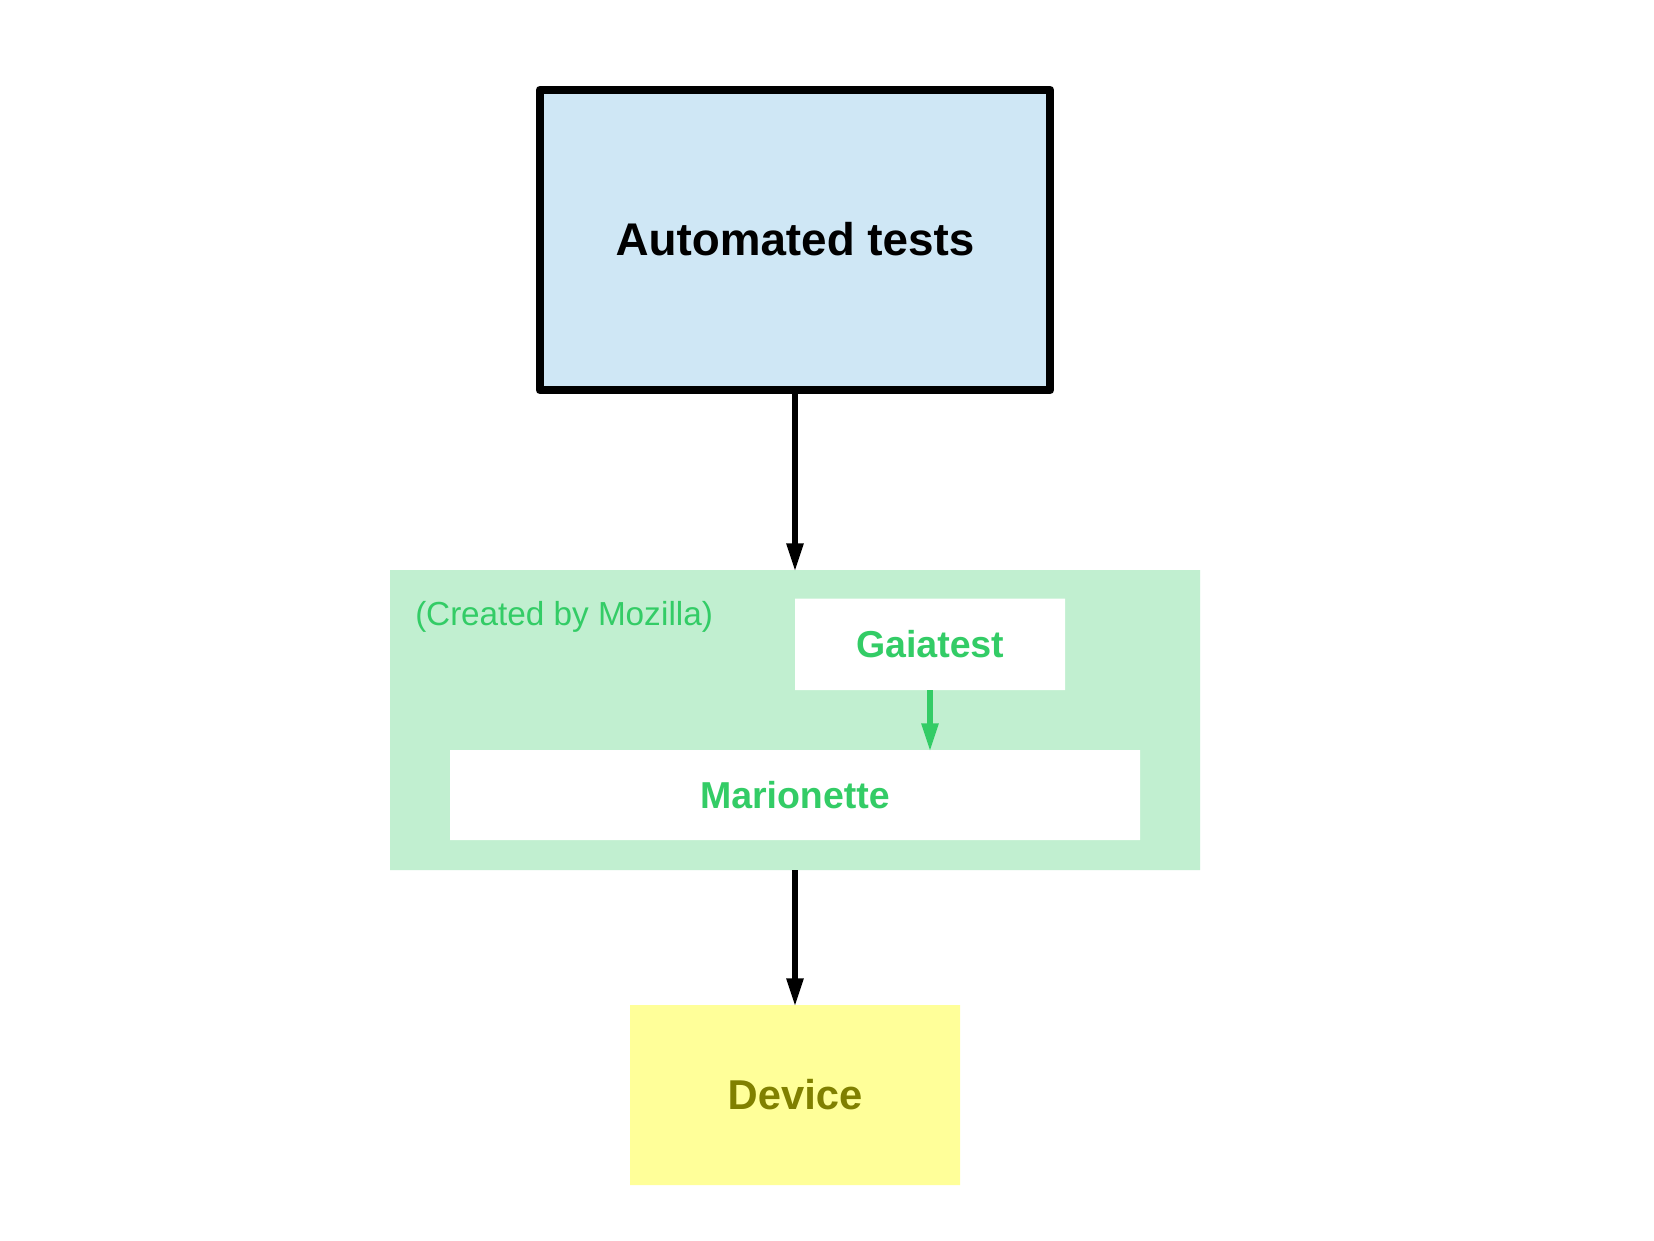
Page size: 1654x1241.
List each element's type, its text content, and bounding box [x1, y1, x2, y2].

text_box Automated tests [540, 90, 1051, 391]
text_box Marionette [450, 750, 1141, 841]
text_box (Created by Mozilla) [400, 588, 729, 641]
text_box [390, 570, 1201, 871]
text_box Gaiatest [795, 598, 1066, 691]
text_box Device [630, 1005, 961, 1186]
